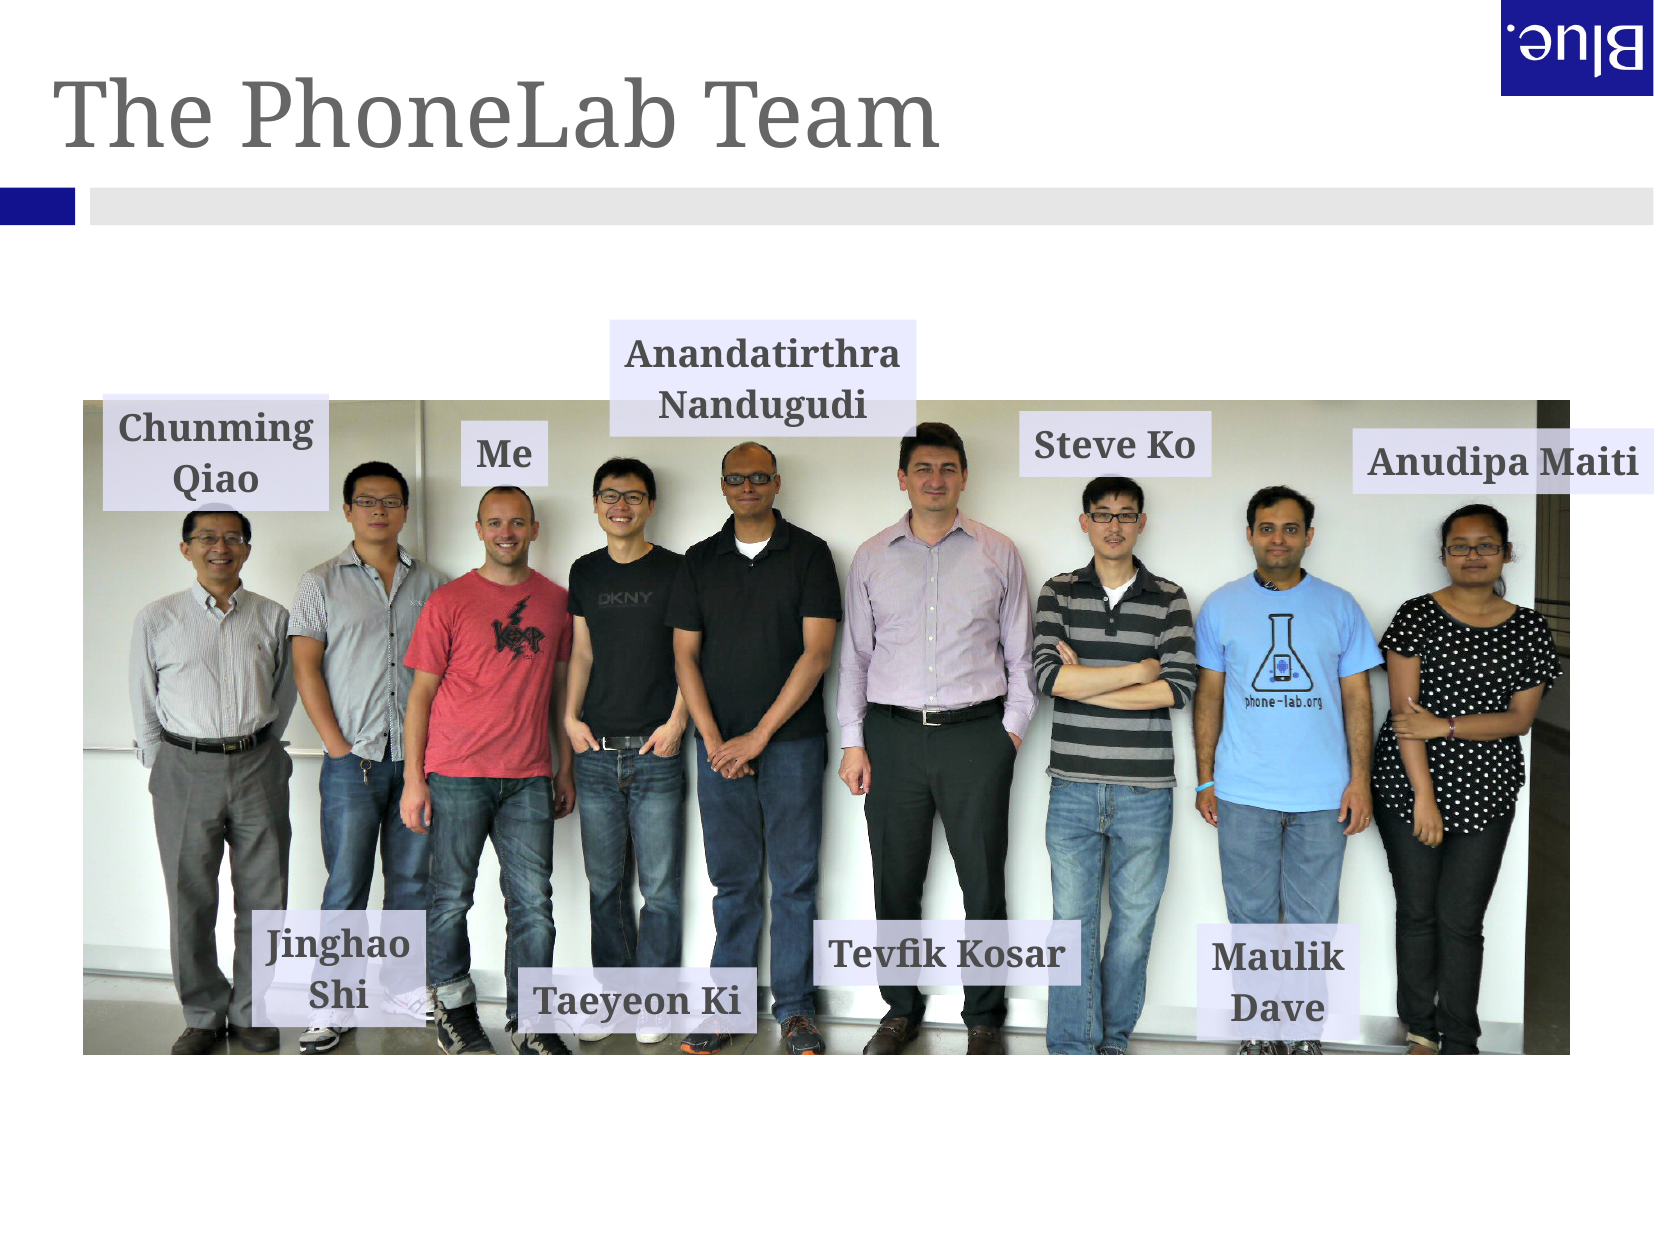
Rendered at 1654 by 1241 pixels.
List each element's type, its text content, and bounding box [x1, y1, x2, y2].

text_box Taeyeon Ki [518, 967, 741, 1024]
text_box Anudipa Maiti [1352, 428, 1638, 485]
text_box Jinghao Shi [251, 910, 415, 1008]
text_box Maulik Dave [1196, 923, 1354, 1021]
text_box Tevfik Kosar [813, 919, 1059, 976]
text_box Me [461, 420, 548, 477]
text_box Chunming Qiao [102, 393, 319, 492]
picture [1501, 0, 1654, 96]
title The PhoneLab Team [37, 37, 1613, 188]
text_box Anandatirthra Nandugudi [609, 319, 884, 418]
text_box Steve Ko [1019, 411, 1203, 468]
picture [83, 400, 1570, 1055]
